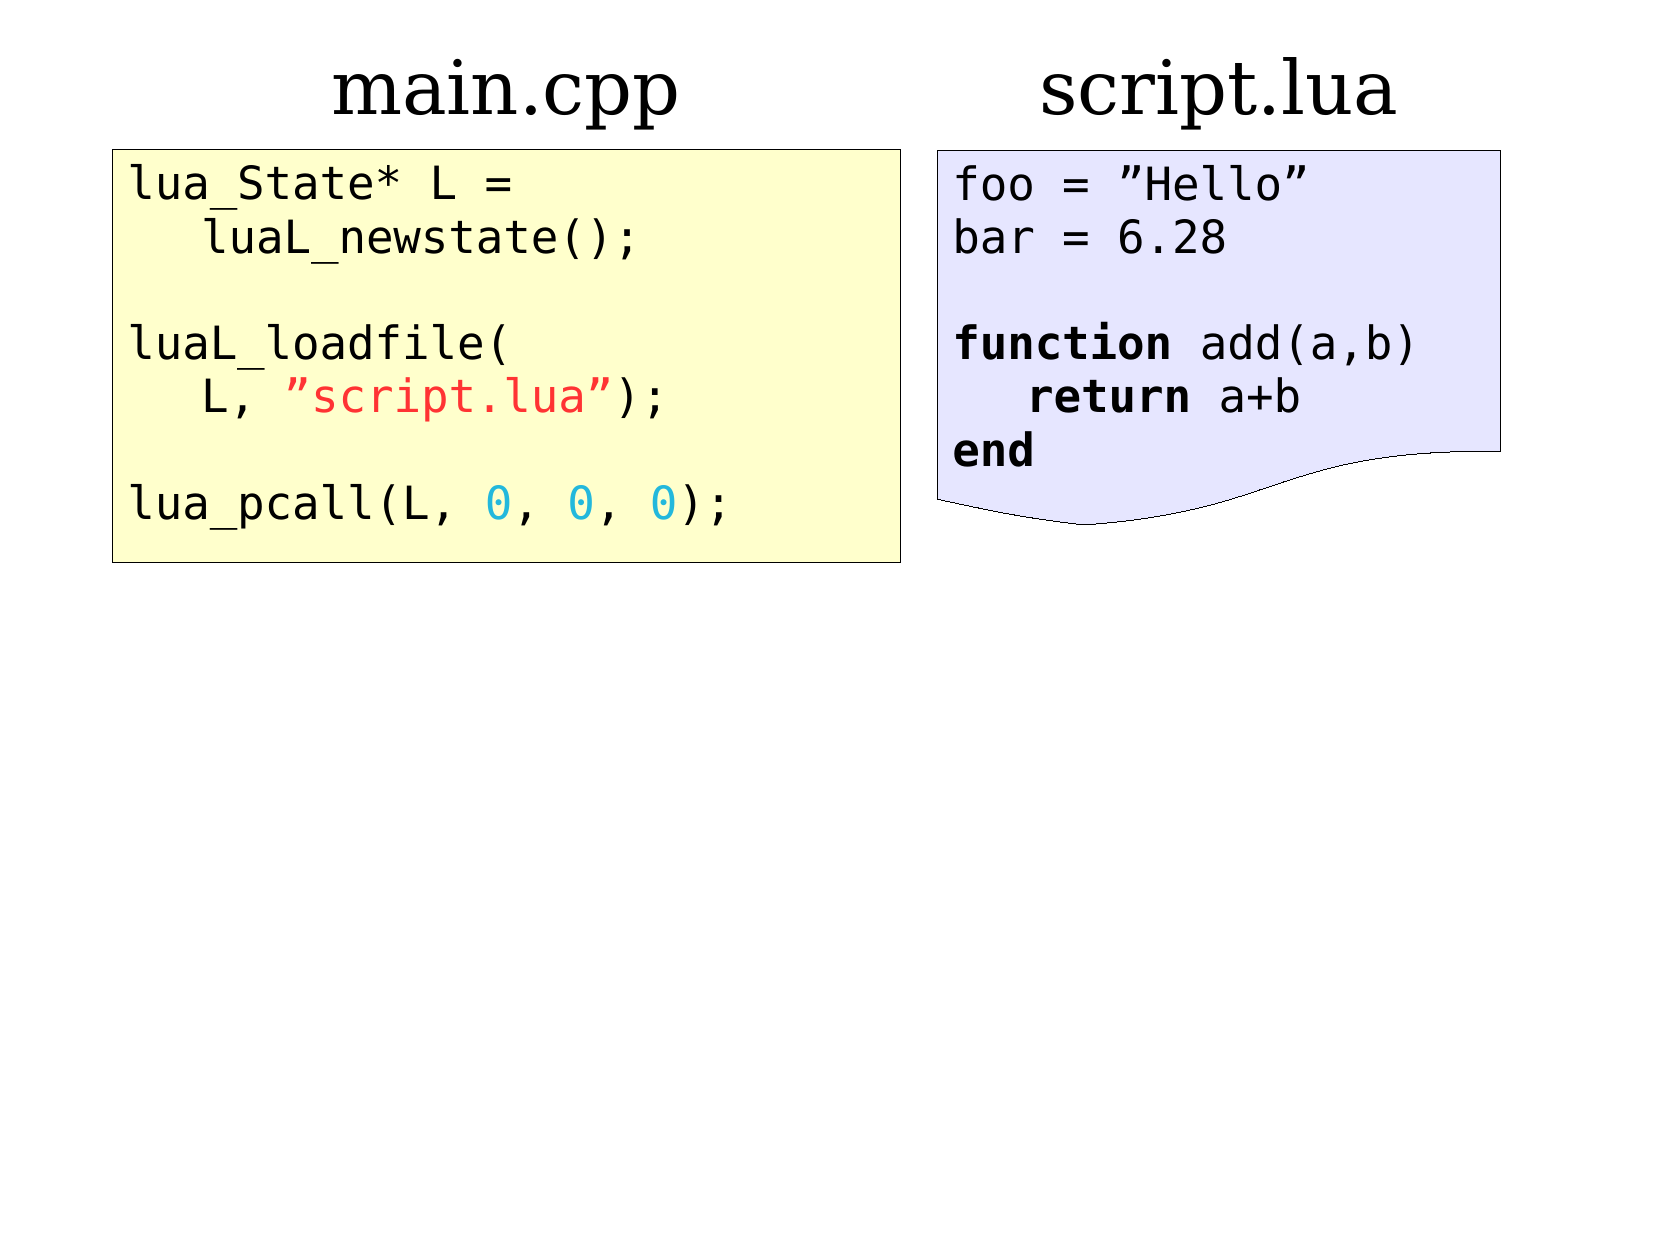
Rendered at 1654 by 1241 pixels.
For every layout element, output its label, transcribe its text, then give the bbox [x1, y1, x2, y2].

text_box main.cpp [112, 37, 901, 140]
text_box lua_State* L = luaL_newstate(); luaL_loadfile( L, ”script.lua”); lua_pcall(L, 0, 0, 0); [112, 149, 901, 563]
text_box foo = ”Hello” bar = 6.28 function add(a,b) return a+b end [937, 150, 1501, 525]
text_box script.lua [937, 37, 1501, 140]
